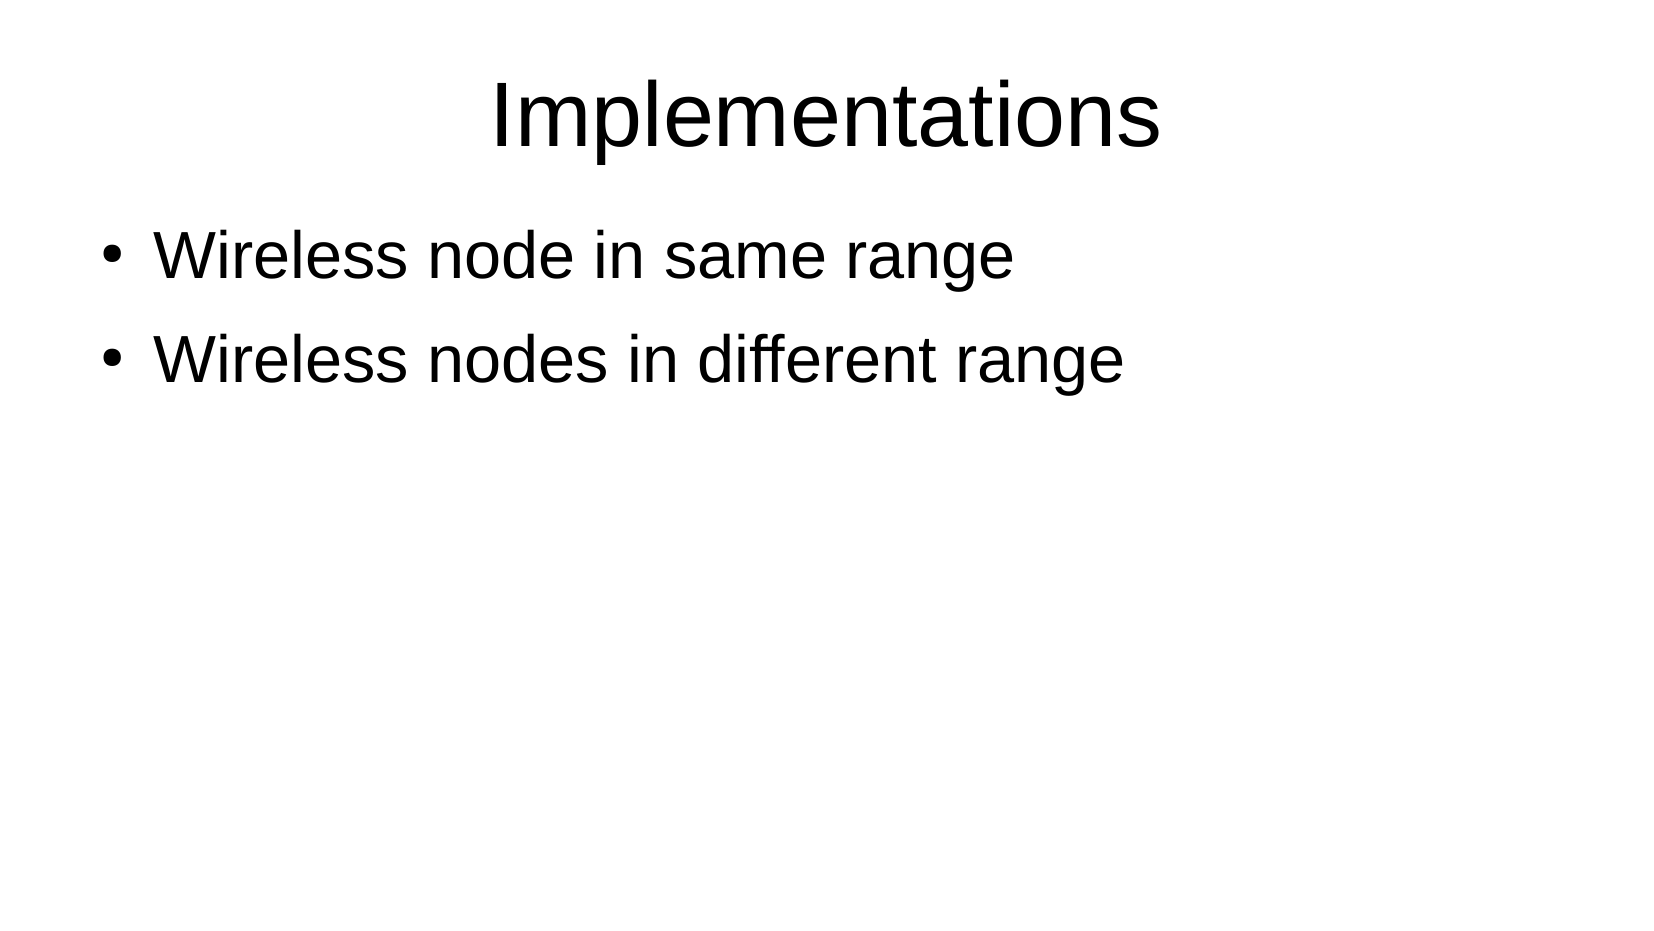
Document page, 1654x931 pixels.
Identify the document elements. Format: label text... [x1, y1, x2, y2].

title Implementations [82, 37, 1571, 193]
list Wireless node in same range Wireless nodes in different range [82, 217, 1571, 758]
